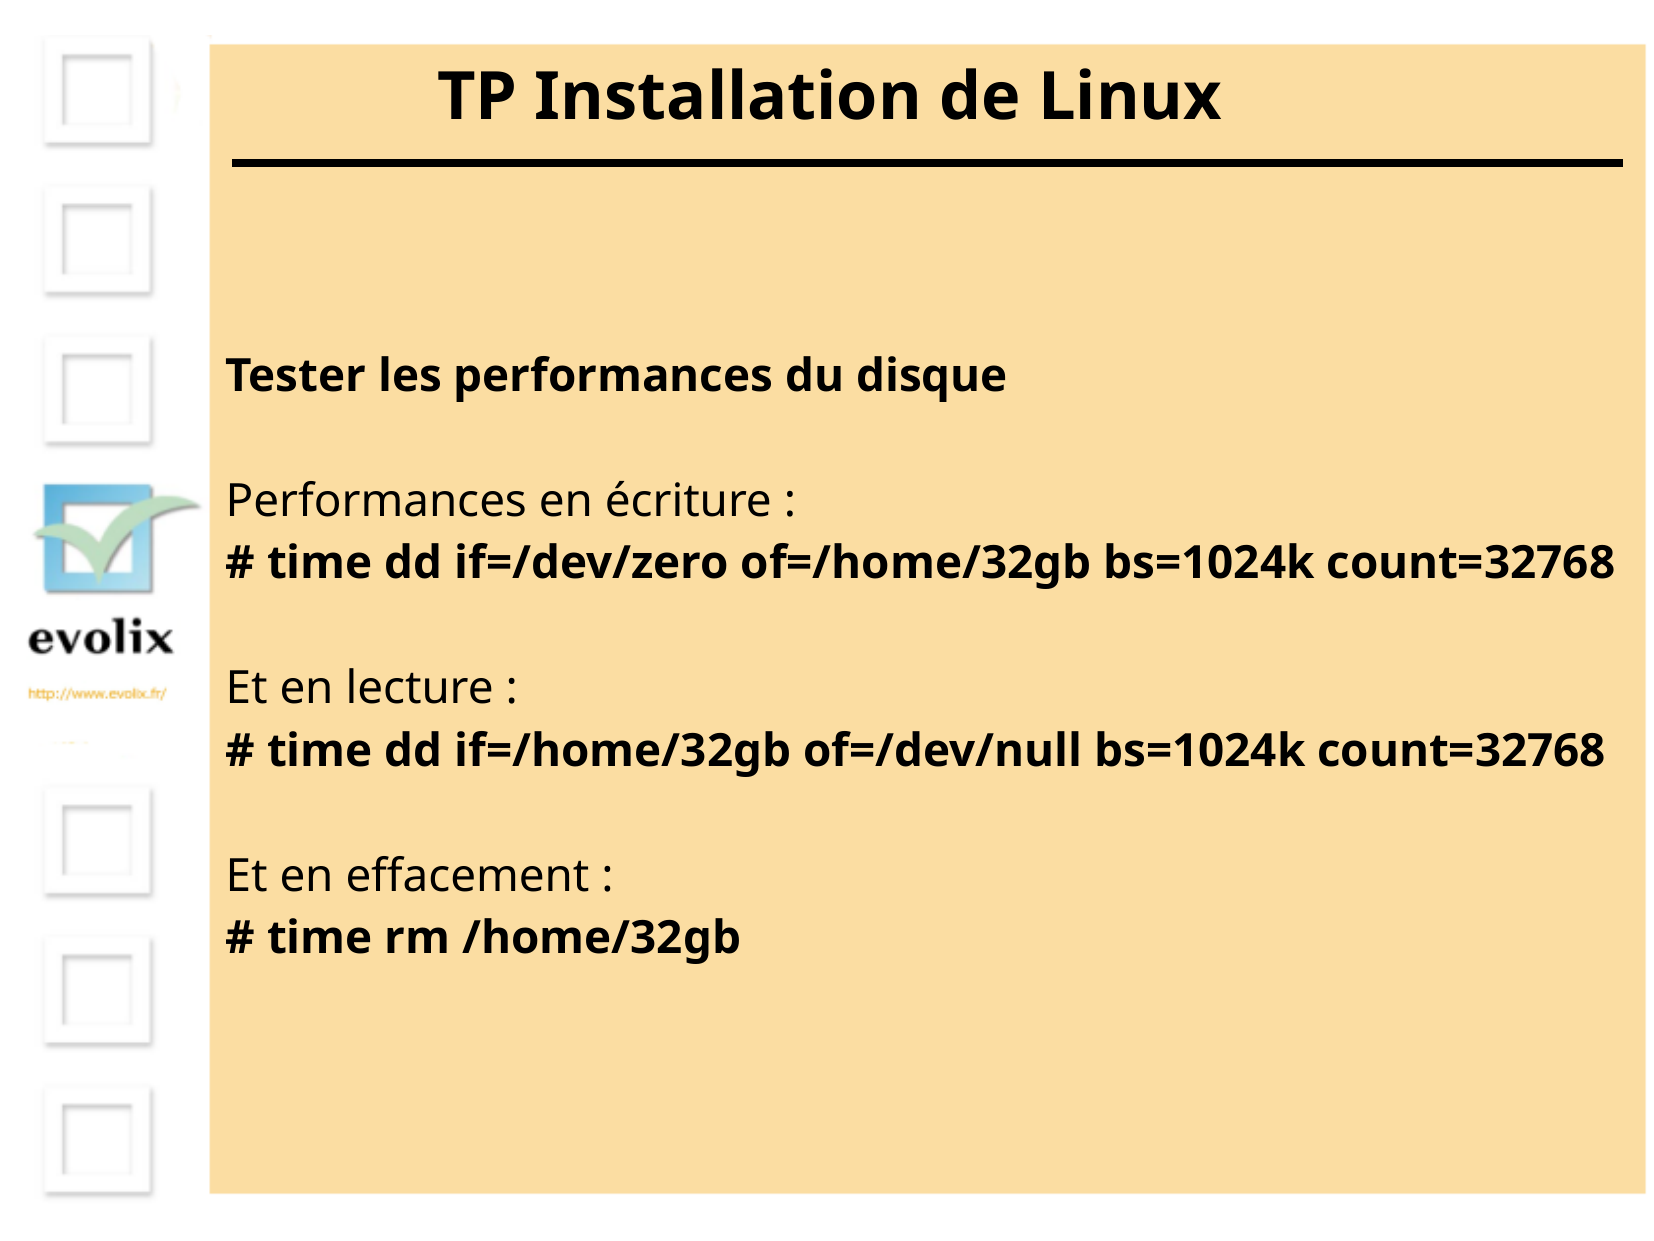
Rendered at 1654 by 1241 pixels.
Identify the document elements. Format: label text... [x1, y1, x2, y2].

picture [0, 35, 1654, 1204]
subtitle Tester les performances du disque Performances en écriture : # time dd if=/dev/zero of=/home/32gb bs=1024k count=32768 Et en lecture : # time dd if=/home/32gb of=/dev/null bs=1024k count=32768 Et en effacement : # time rm /home/32gb [150, 175, 1654, 1197]
title TP Installation de Linux [21, 18, 1638, 169]
